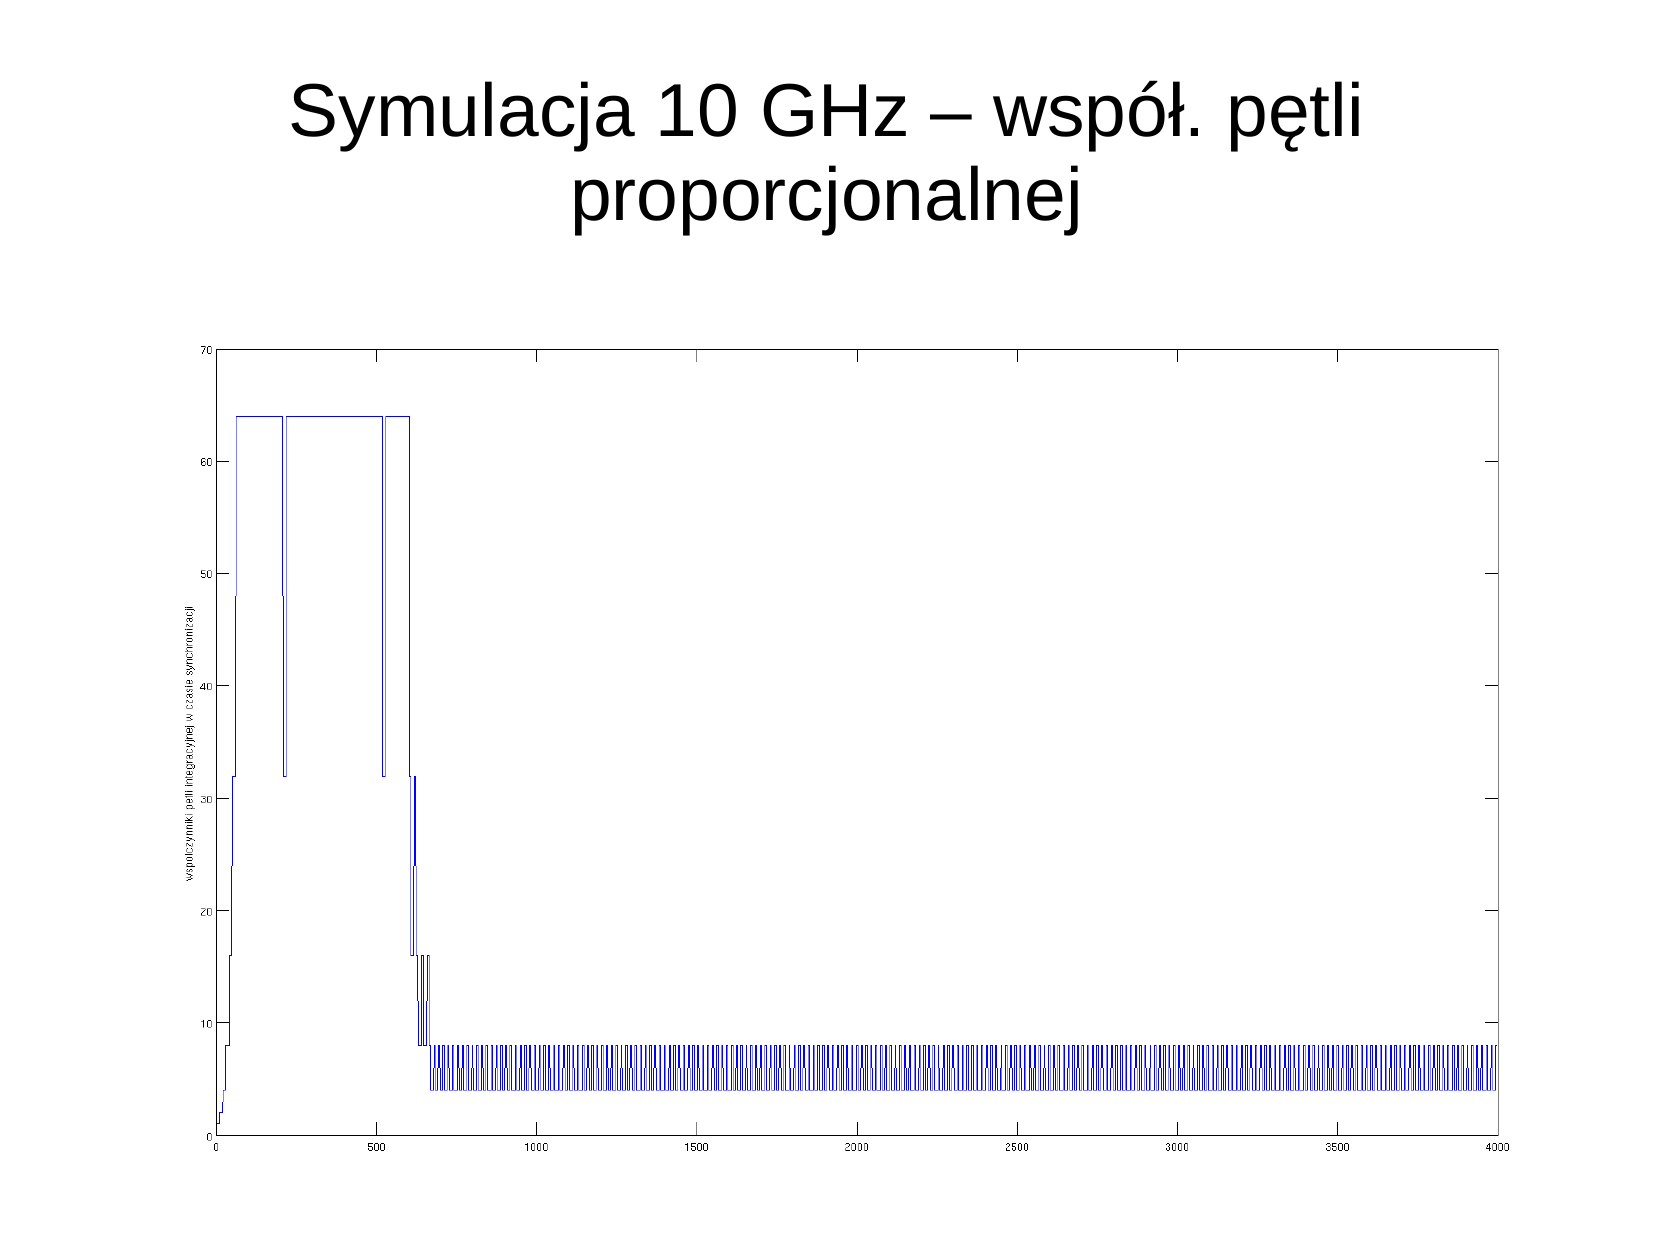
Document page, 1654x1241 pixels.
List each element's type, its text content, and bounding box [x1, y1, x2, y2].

title Symulacja 10 GHz – współ. pętli proporcjonalnej [82, 49, 1571, 257]
picture [0, 276, 1654, 1241]
